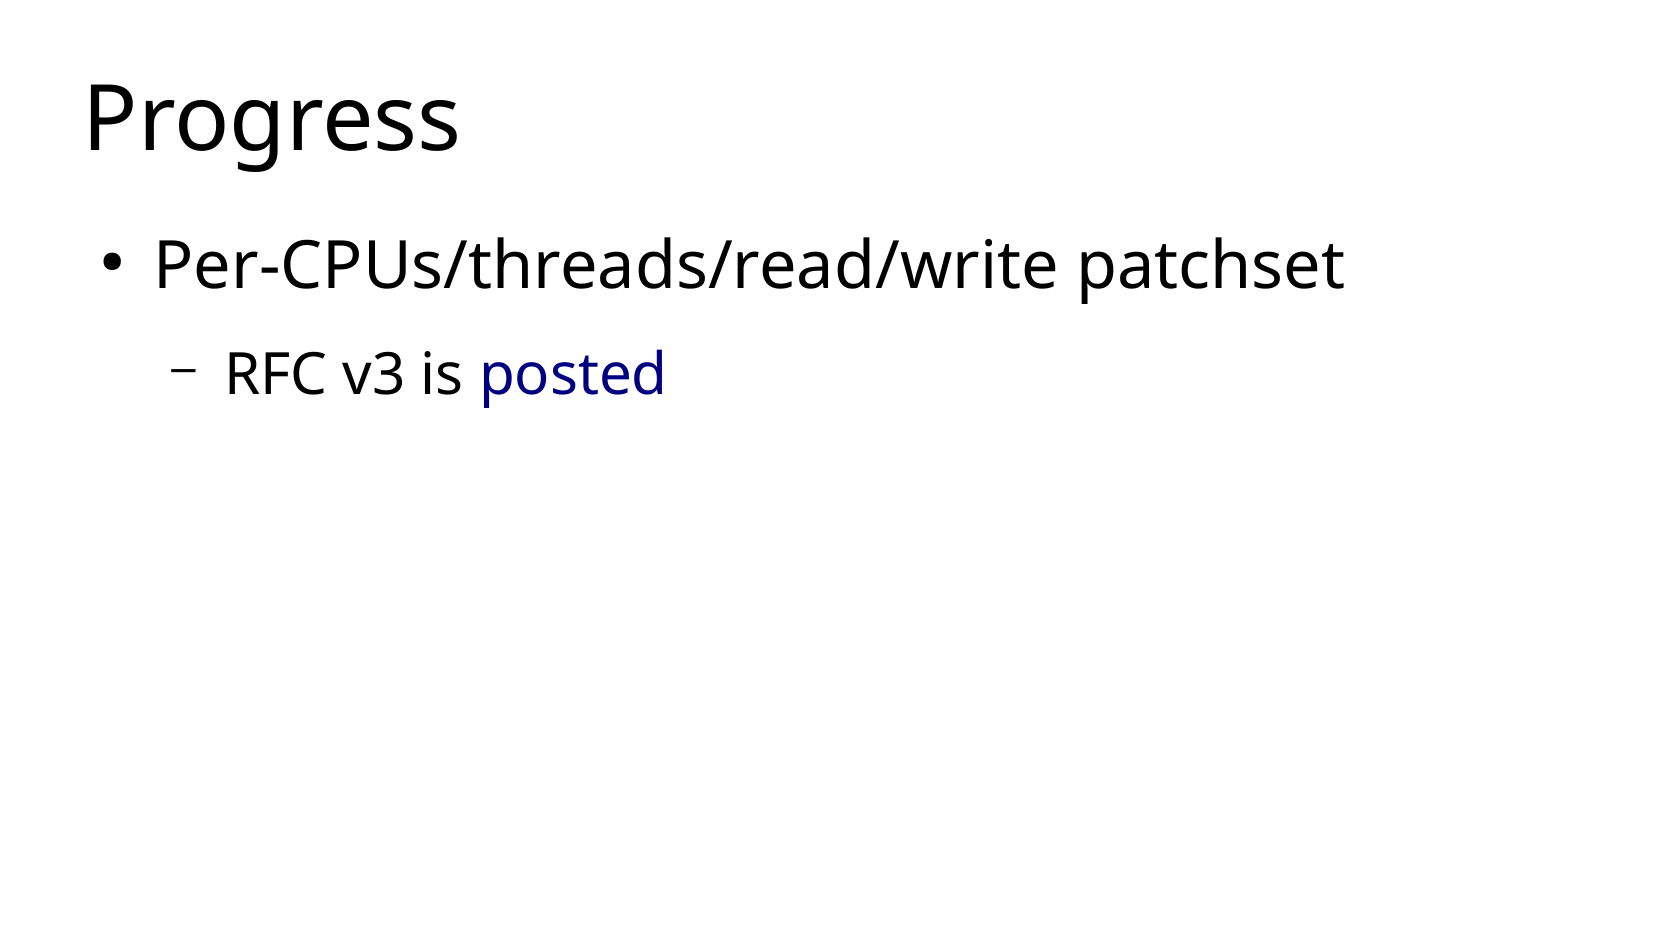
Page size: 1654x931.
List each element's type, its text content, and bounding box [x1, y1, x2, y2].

title Progress [82, 37, 1571, 193]
list Per-CPUs/threads/read/write patchset RFC v3 is posted [82, 217, 1571, 758]
